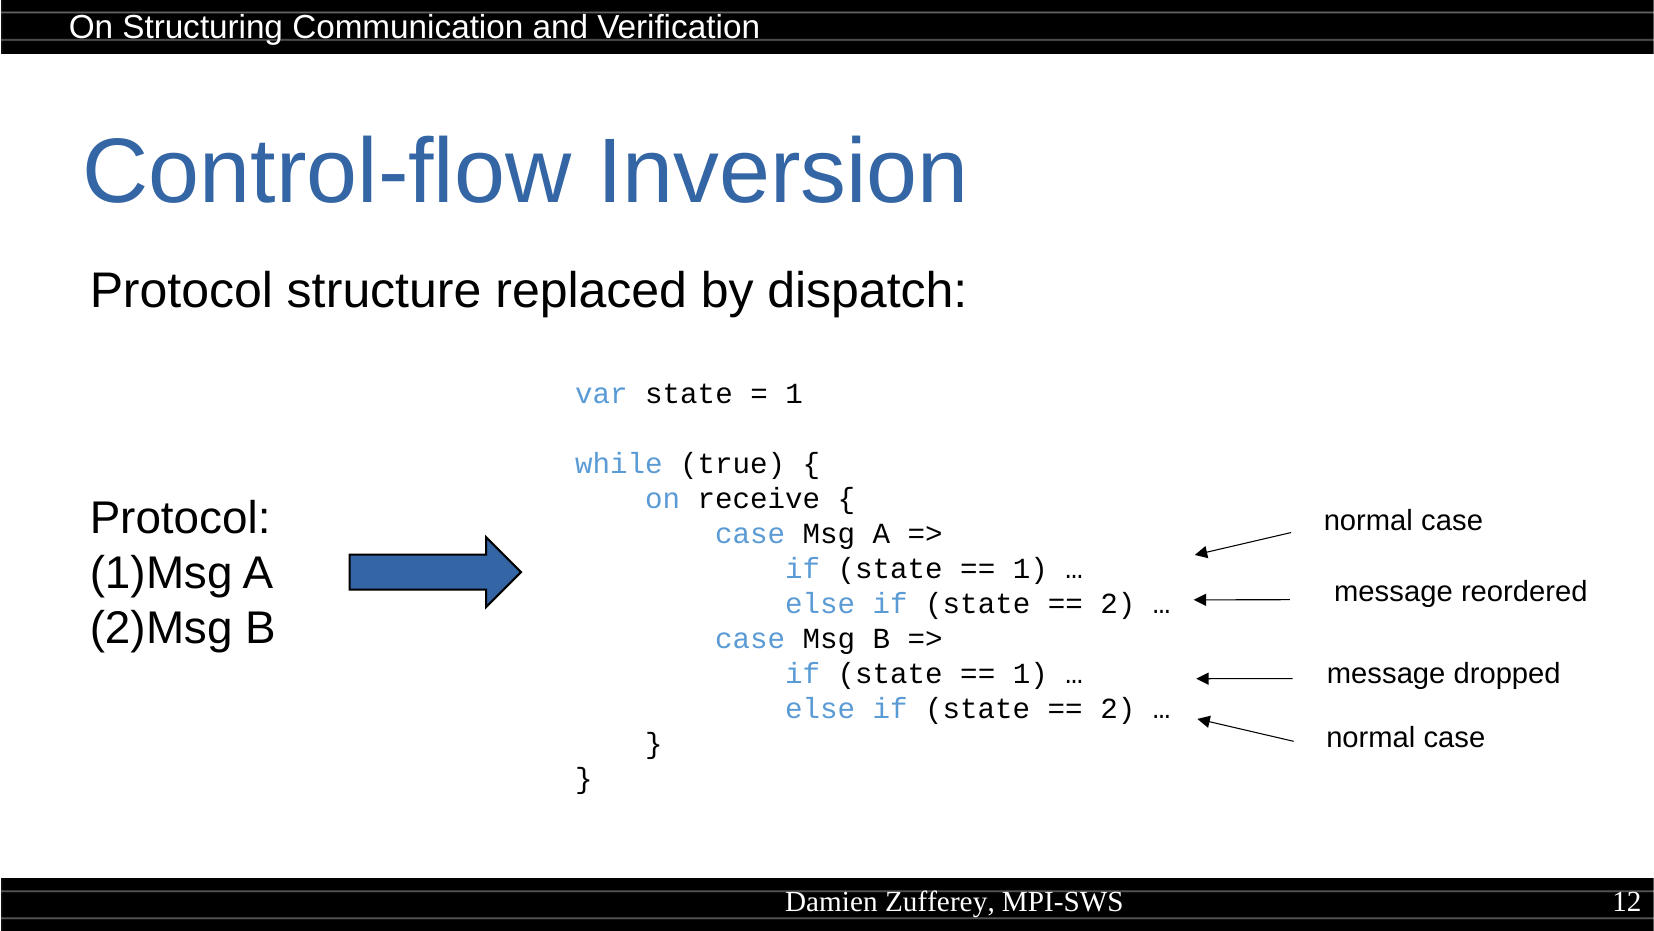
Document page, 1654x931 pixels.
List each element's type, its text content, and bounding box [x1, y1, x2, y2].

picture [1, 0, 1654, 54]
picture [1, 878, 1654, 931]
text_box message dropped [1312, 646, 1577, 697]
text_box var state = 1 while (true) { on receive { case Msg A => if (state == 1) … else if (state == 2) … case Msg B => if (state == 1) … else if (state == 2) … } } [560, 366, 1185, 802]
text_box [349, 537, 522, 608]
text_box normal case [1311, 711, 1510, 761]
title Control-flow Inversion [82, 92, 1571, 249]
text_box message reordered [1319, 564, 1603, 615]
text_box normal case [1308, 493, 1507, 544]
text_box Protocol: Msg A Msg B [74, 480, 291, 660]
text_box Protocol structure replaced by dispatch: [75, 255, 1018, 326]
